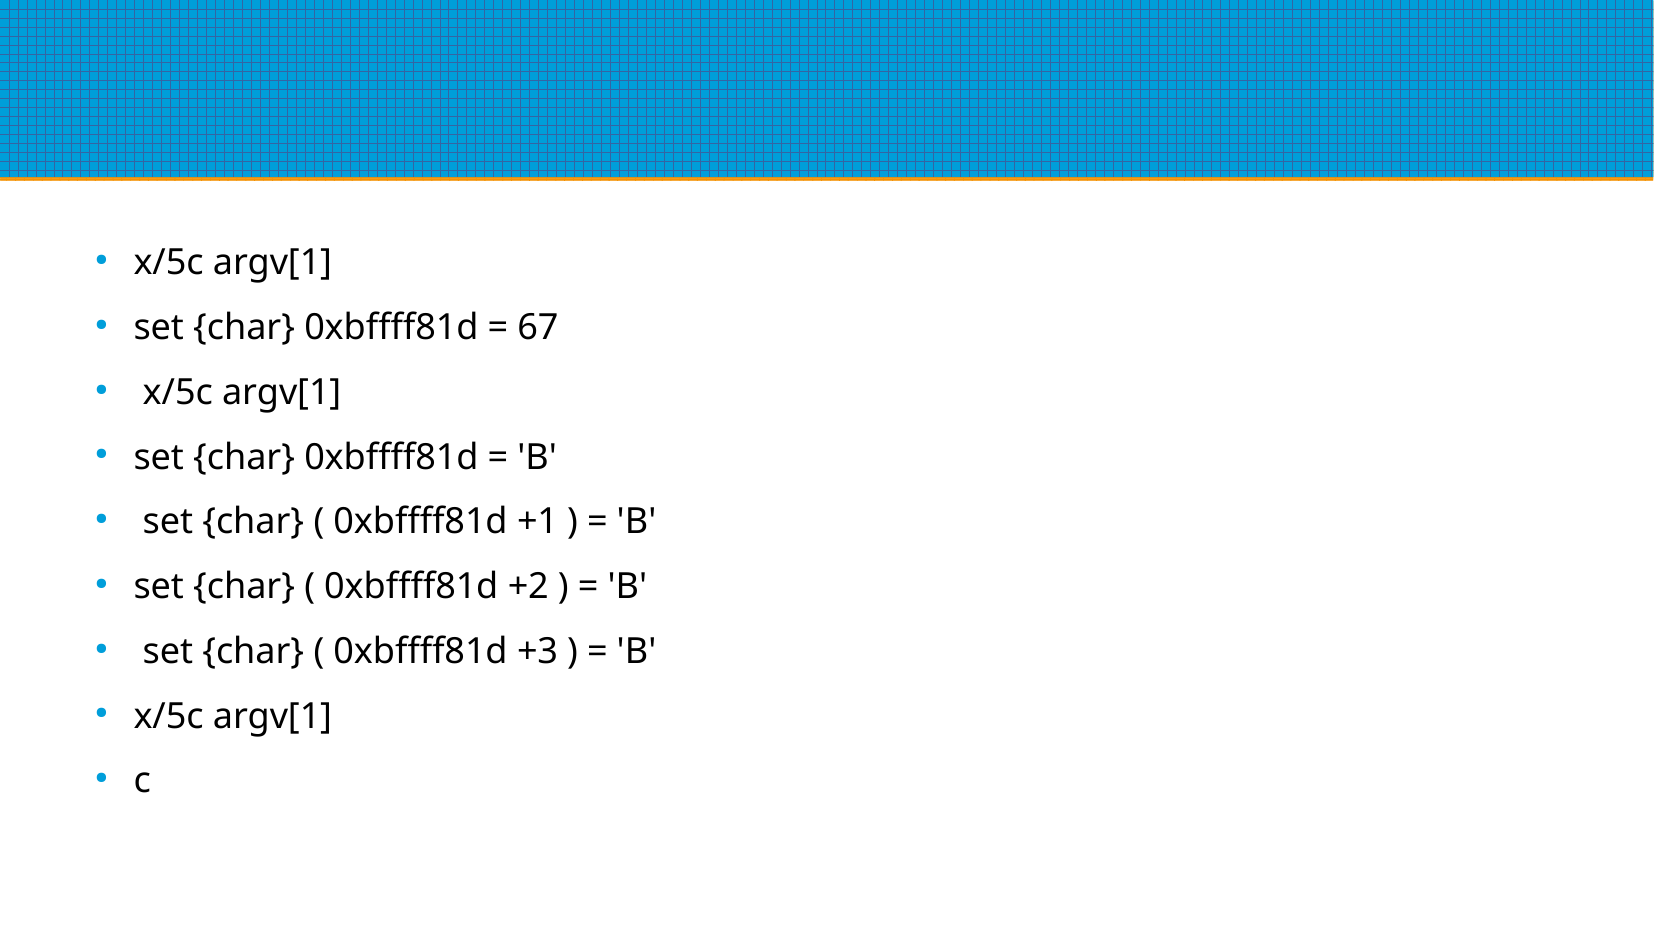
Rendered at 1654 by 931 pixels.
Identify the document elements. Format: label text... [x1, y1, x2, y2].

list x/5c argv[1] set {char} 0xbffff81d = 67 x/5c argv[1] set {char} 0xbffff81d = 'B' set {char} ( 0xbffff81d +1 ) = 'B' set {char} ( 0xbffff81d +2 ) = 'B' set {char} ( 0xbffff81d +3 ) = 'B' x/5c argv[1] c [82, 236, 1563, 811]
